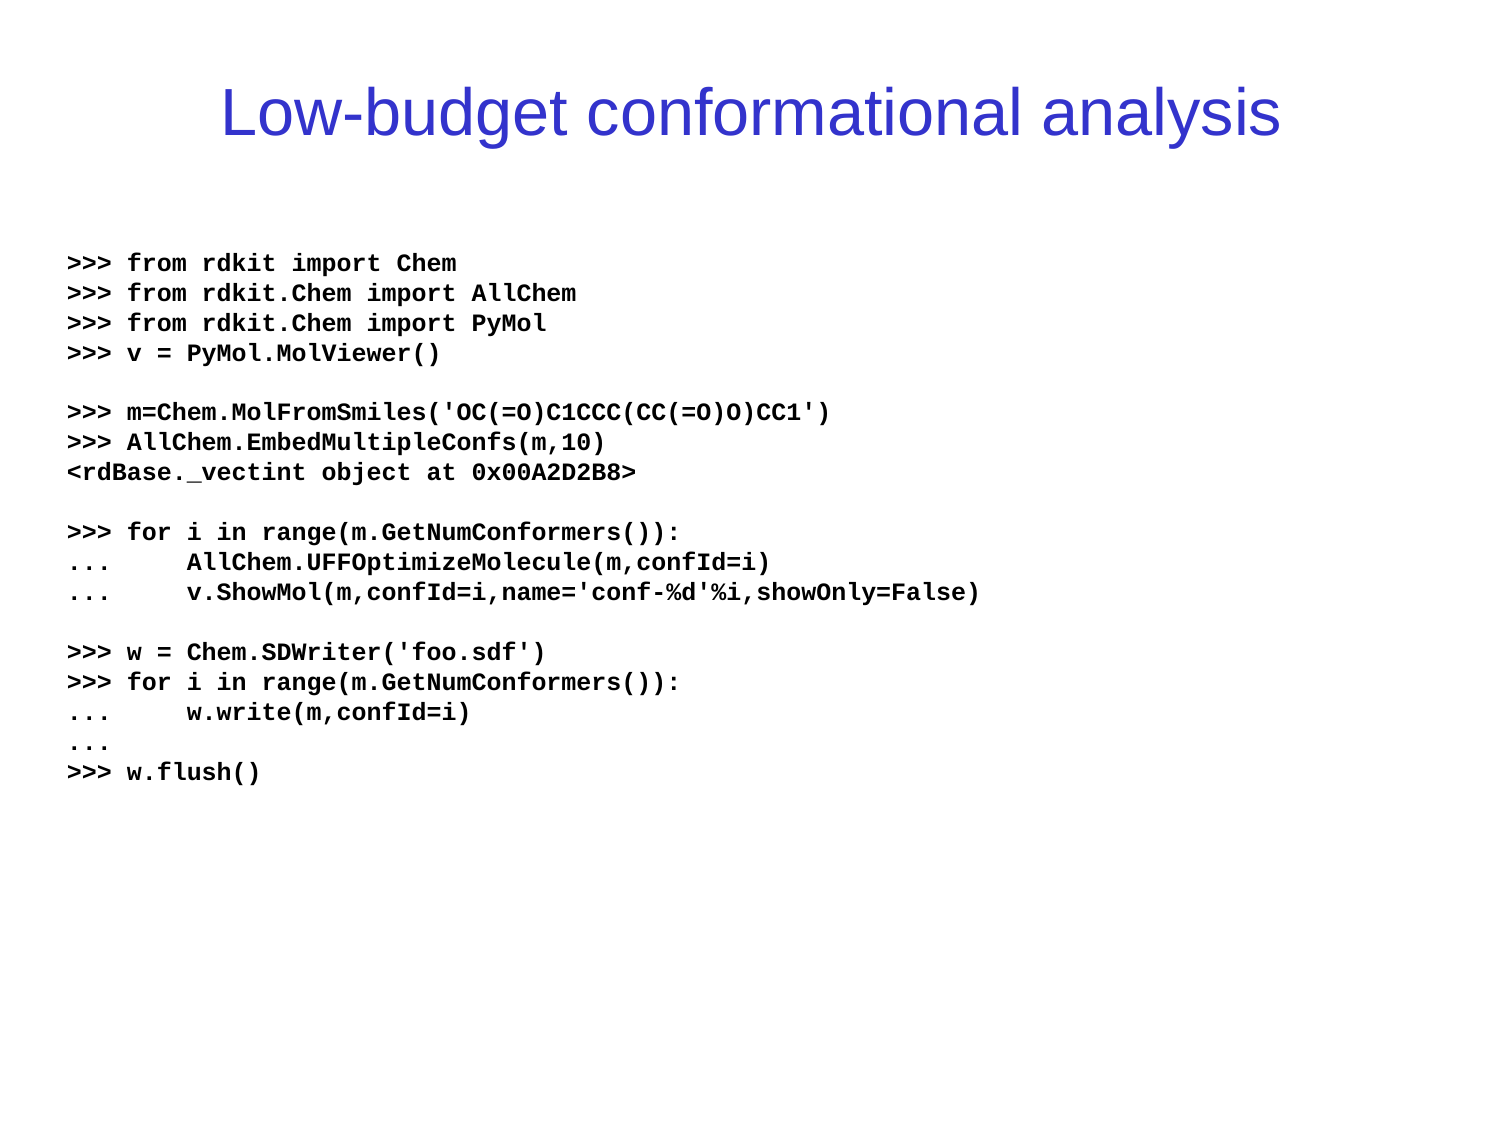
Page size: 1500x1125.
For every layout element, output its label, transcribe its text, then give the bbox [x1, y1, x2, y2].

title Low-budget conformational analysis [116, 14, 1388, 203]
text_box >>> from rdkit import Chem >>> from rdkit.Chem import AllChem >>> from rdkit.Chem import PyMol >>> v = PyMol.MolViewer() >>> m=Chem.MolFromSmiles('OC(=O)C1CCC(CC(=O)O)CC1') >>> AllChem.EmbedMultipleConfs(m,10) <rdBase._vectint object at 0x00A2D2B8> >>> for i in range(m.GetNumConformers()): ... AllChem.UFFOptimizeMolecule(m,confId=i) ... v.ShowMol(m,confId=i,name='conf-%d'%i,showOnly=False) >>> w = Chem.SDWriter('foo.sdf') >>> for i in range(m.GetNumConformers()): ... w.write(m,confId=i) ... >>> w.flush() [52, 238, 1200, 793]
